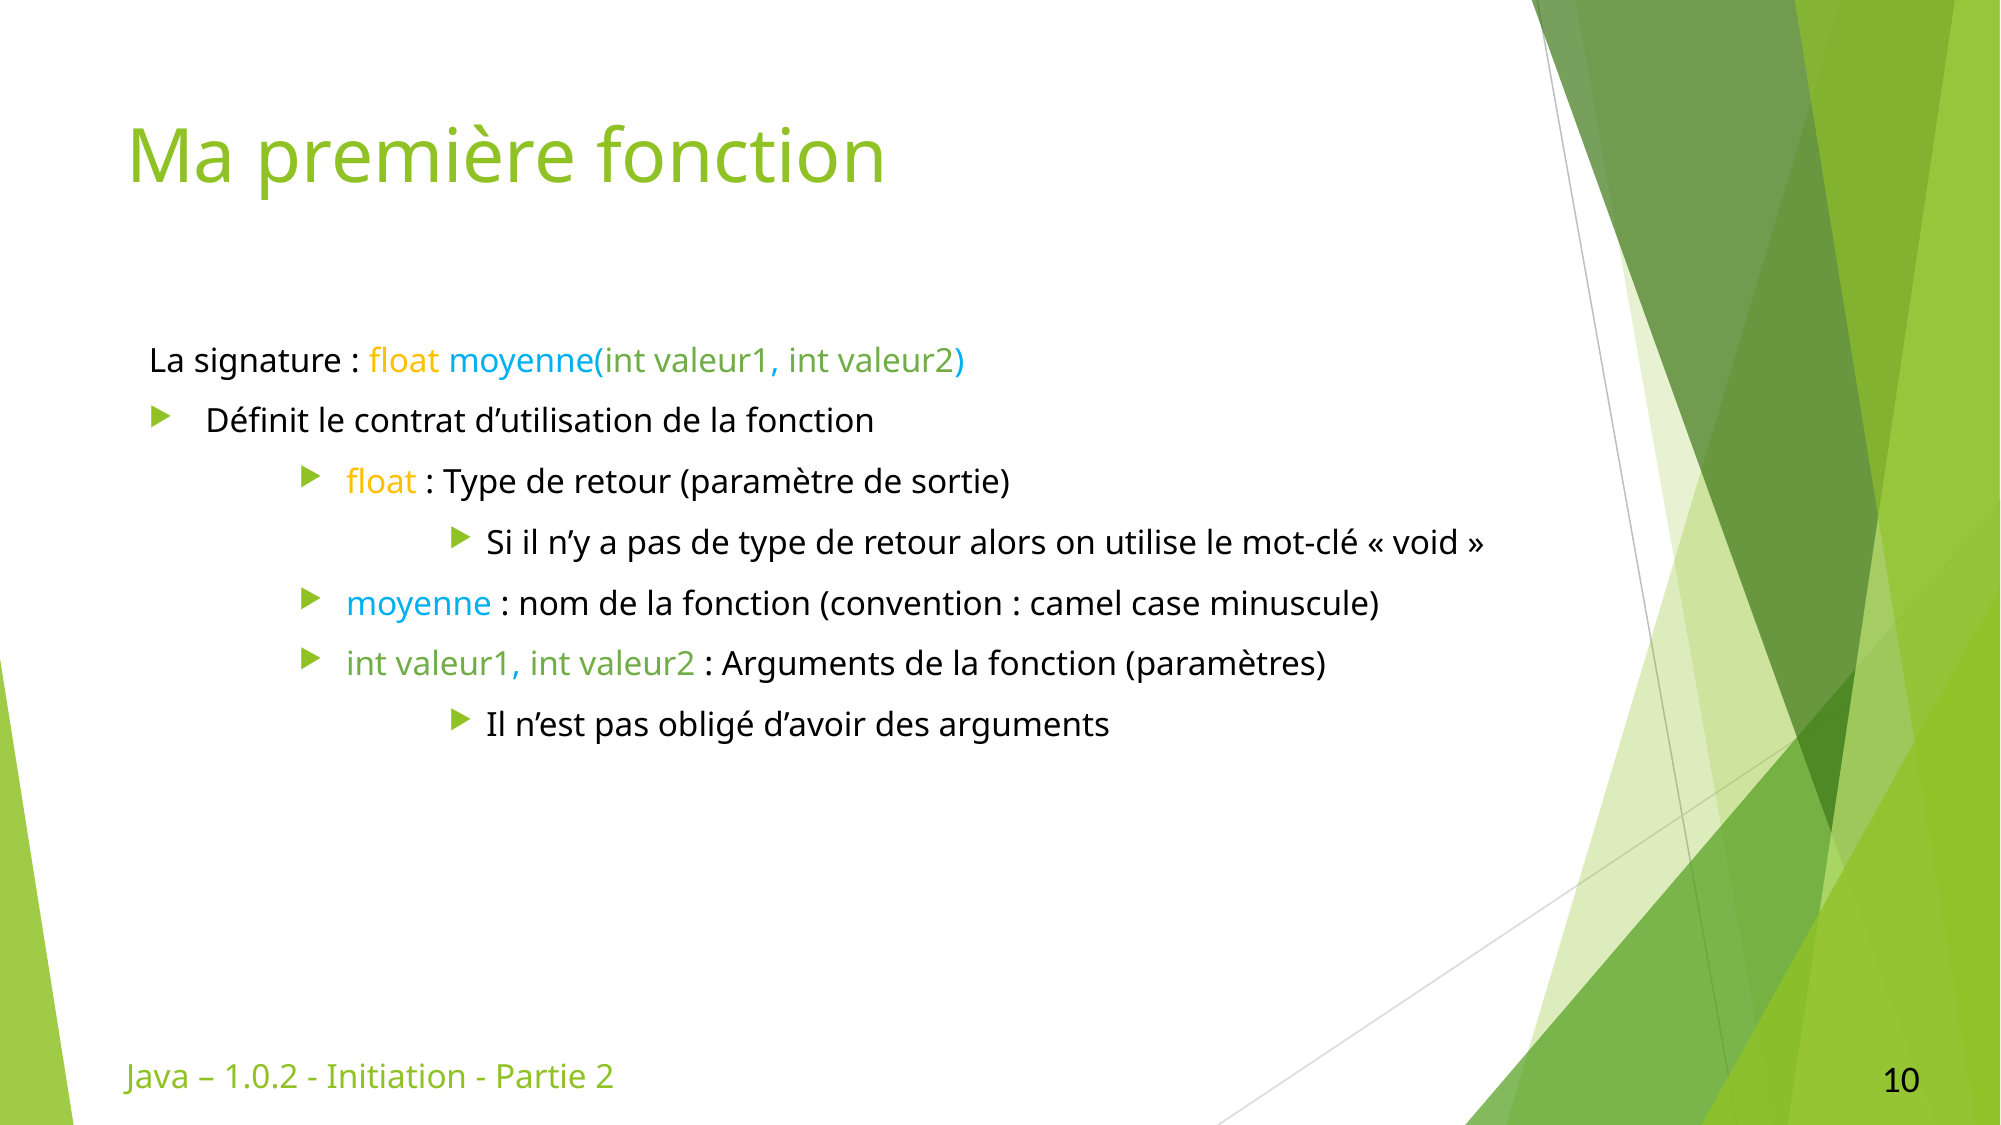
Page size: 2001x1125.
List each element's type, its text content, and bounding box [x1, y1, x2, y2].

text_box [1866, 1047, 1979, 1108]
list La signature : float moyenne(int valeur1, int valeur2) Définit le contrat d’utilisation de la fonction float : Type de retour (paramètre de sortie) Si il n’y a pas de type de retour alors on utilise le mot-clé « void » moyenne : nom de la fonction (convention : camel case minuscule) int valeur1, int valeur2 : Arguments de la fonction (paramètres) Il n’est pas obligé d’avoir des arguments [134, 331, 1545, 1026]
title Ma première fonction [111, 99, 1522, 317]
text_box Java – 1.0.2 - Initiation - Partie 2 [111, 1047, 1094, 1109]
